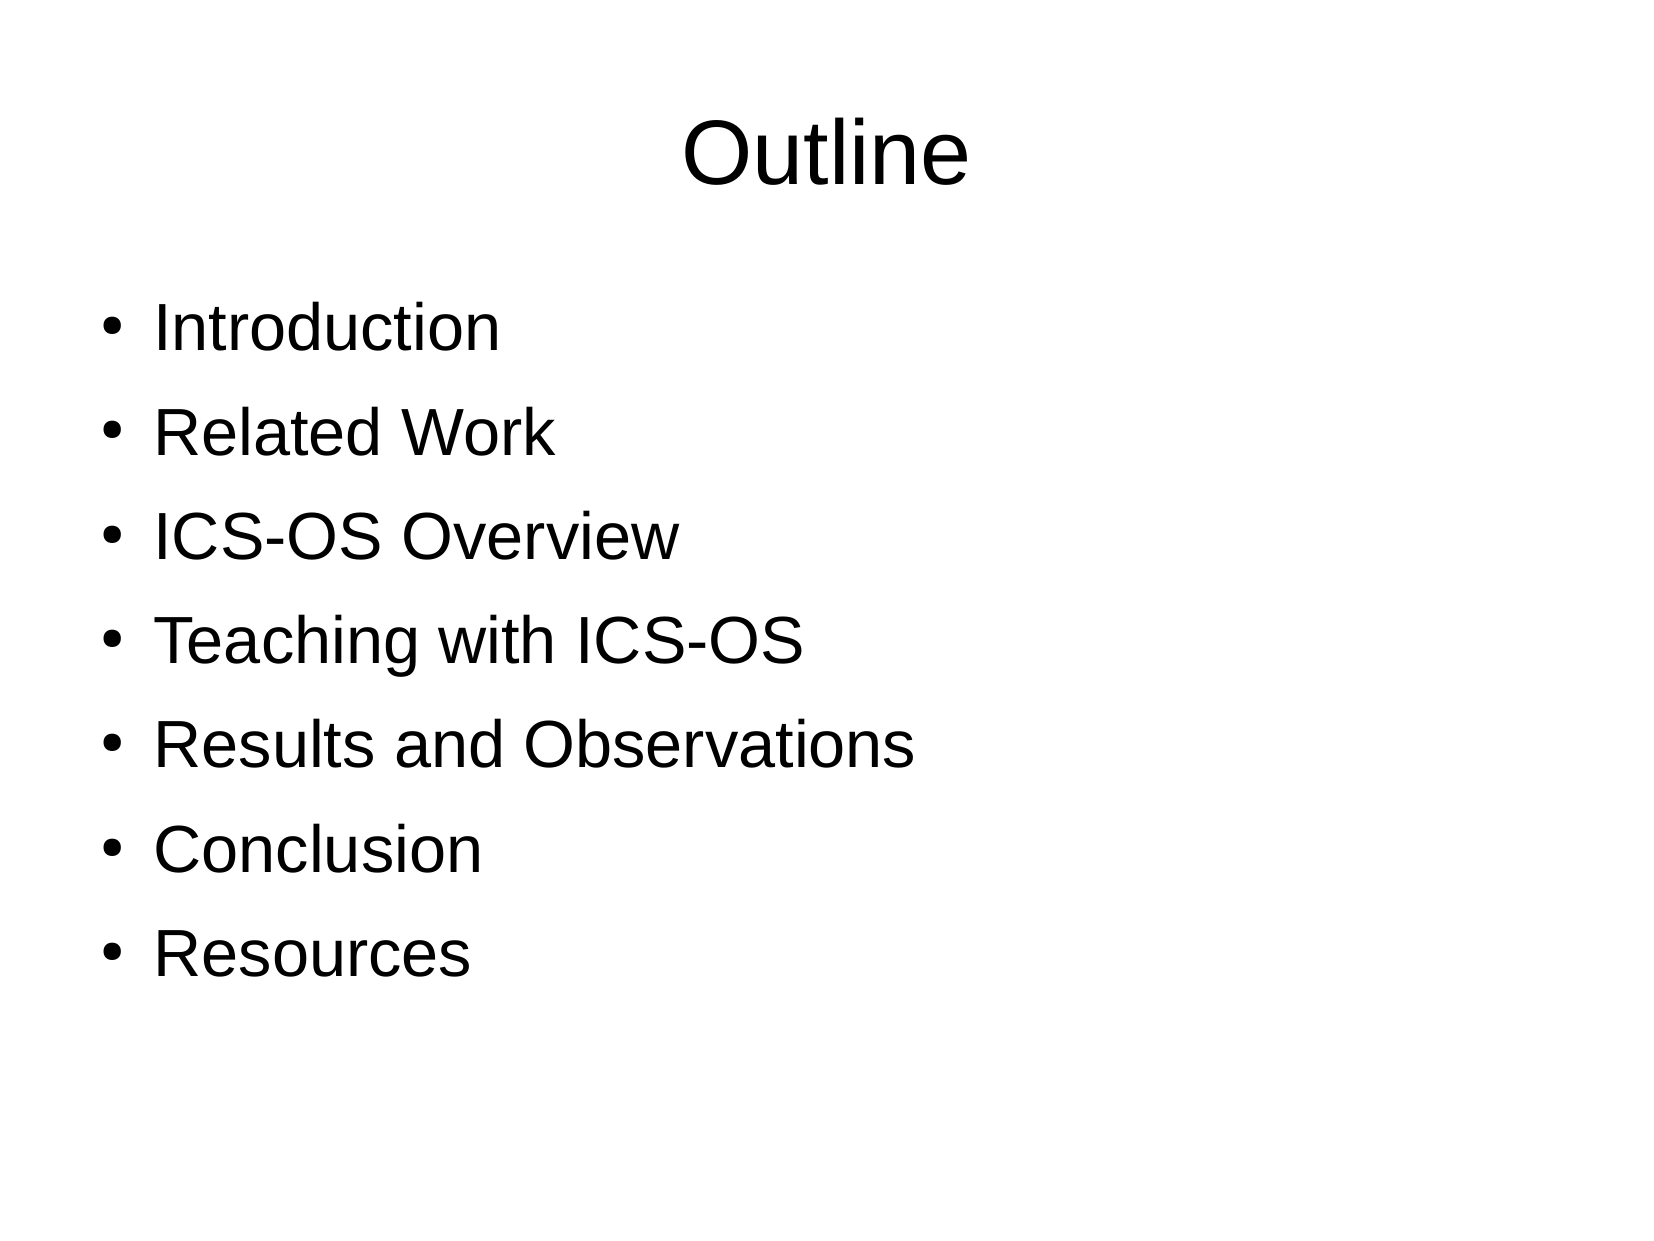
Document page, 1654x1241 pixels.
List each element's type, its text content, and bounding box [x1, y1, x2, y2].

title Outline [82, 49, 1571, 257]
list Introduction Related Work ICS-OS Overview Teaching with ICS-OS Results and Observations Conclusion Resources [82, 290, 1571, 1109]
